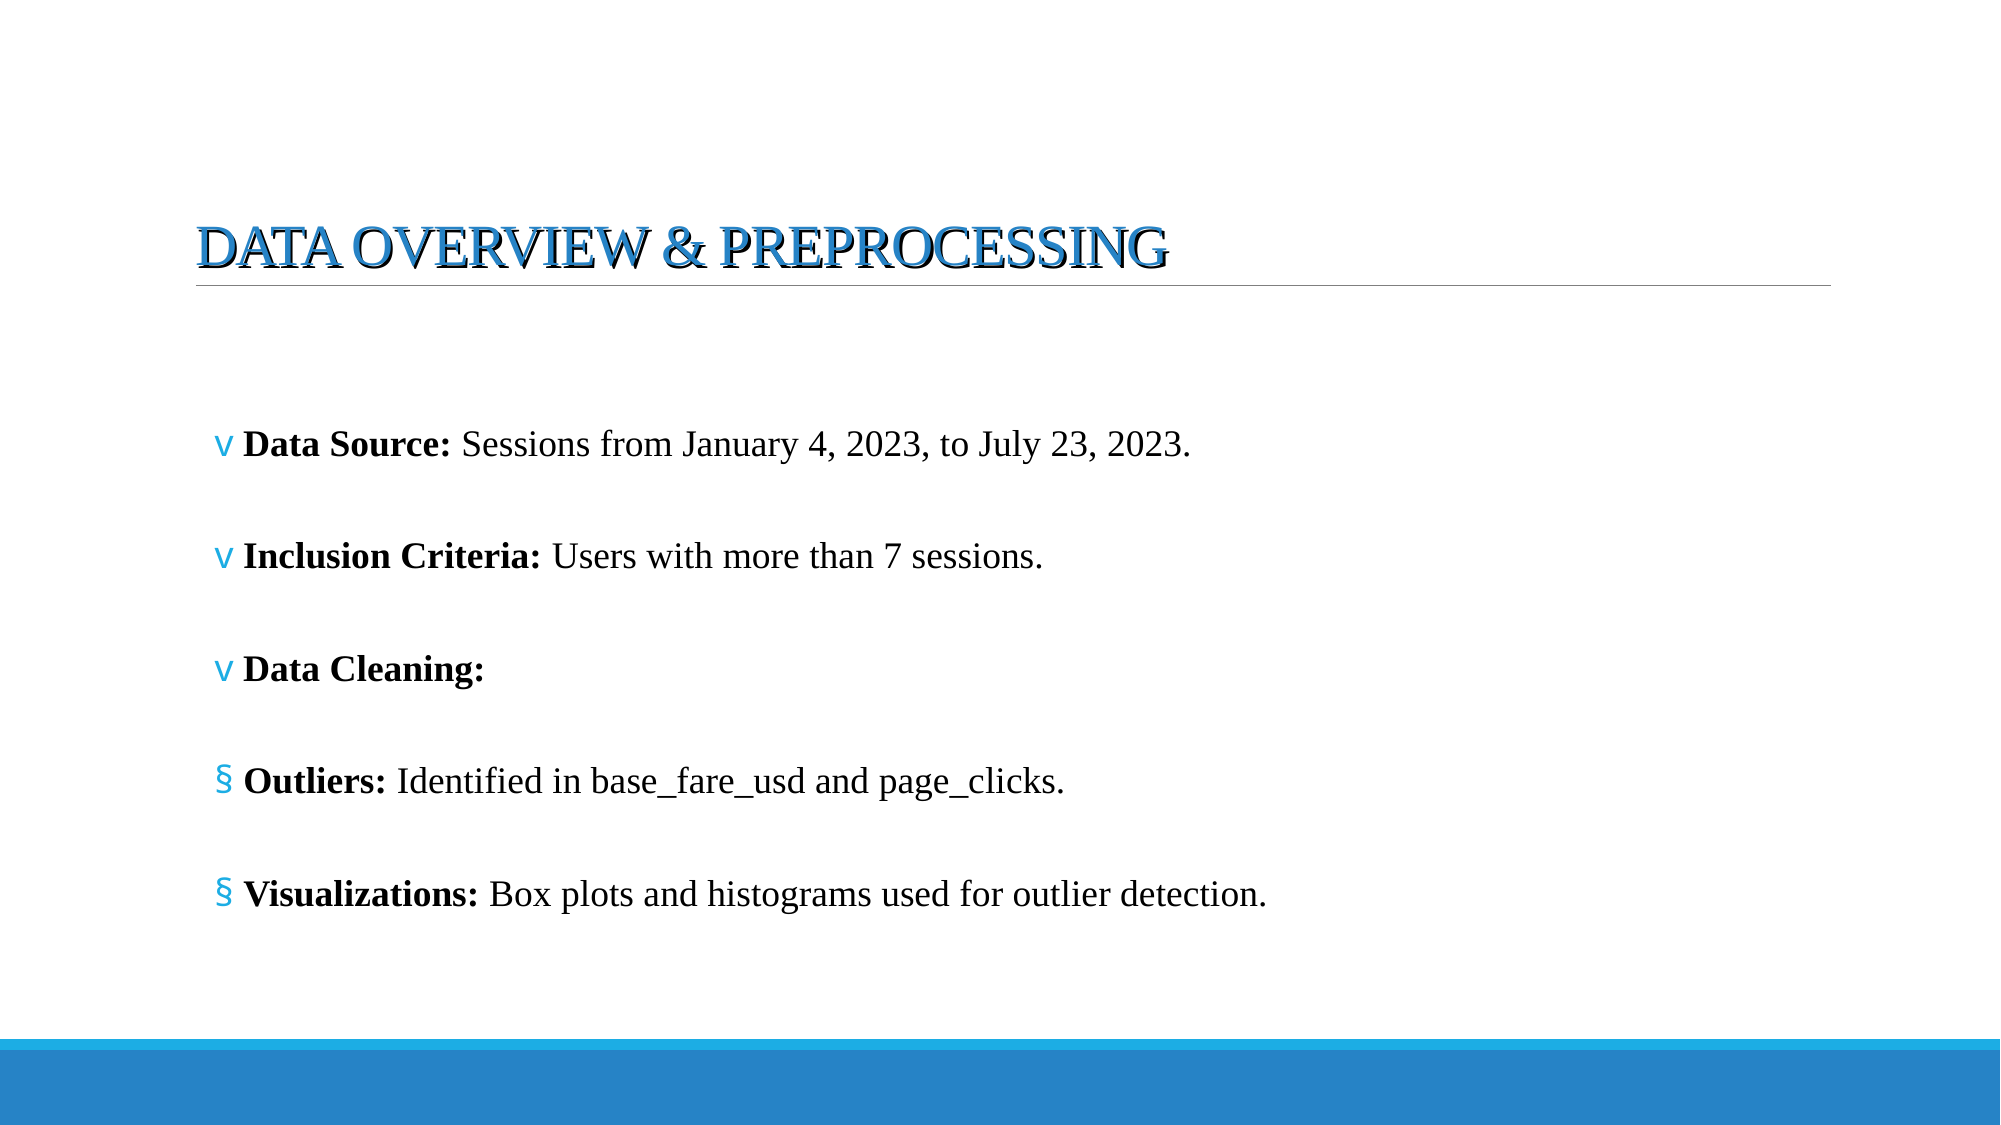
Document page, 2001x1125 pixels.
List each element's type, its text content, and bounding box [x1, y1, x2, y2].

list Data Source: Sessions from January 4, 2023, to July 23, 2023. Inclusion Criteria: Users with more than 7 sessions. Data Cleaning: Outliers: Identified in base_fare_usd and page_clicks. Visualizations: Box plots and histograms used for outlier detection. [199, 350, 1670, 915]
title DATA OVERVIEW & PREPROCESSING [180, 47, 1831, 286]
